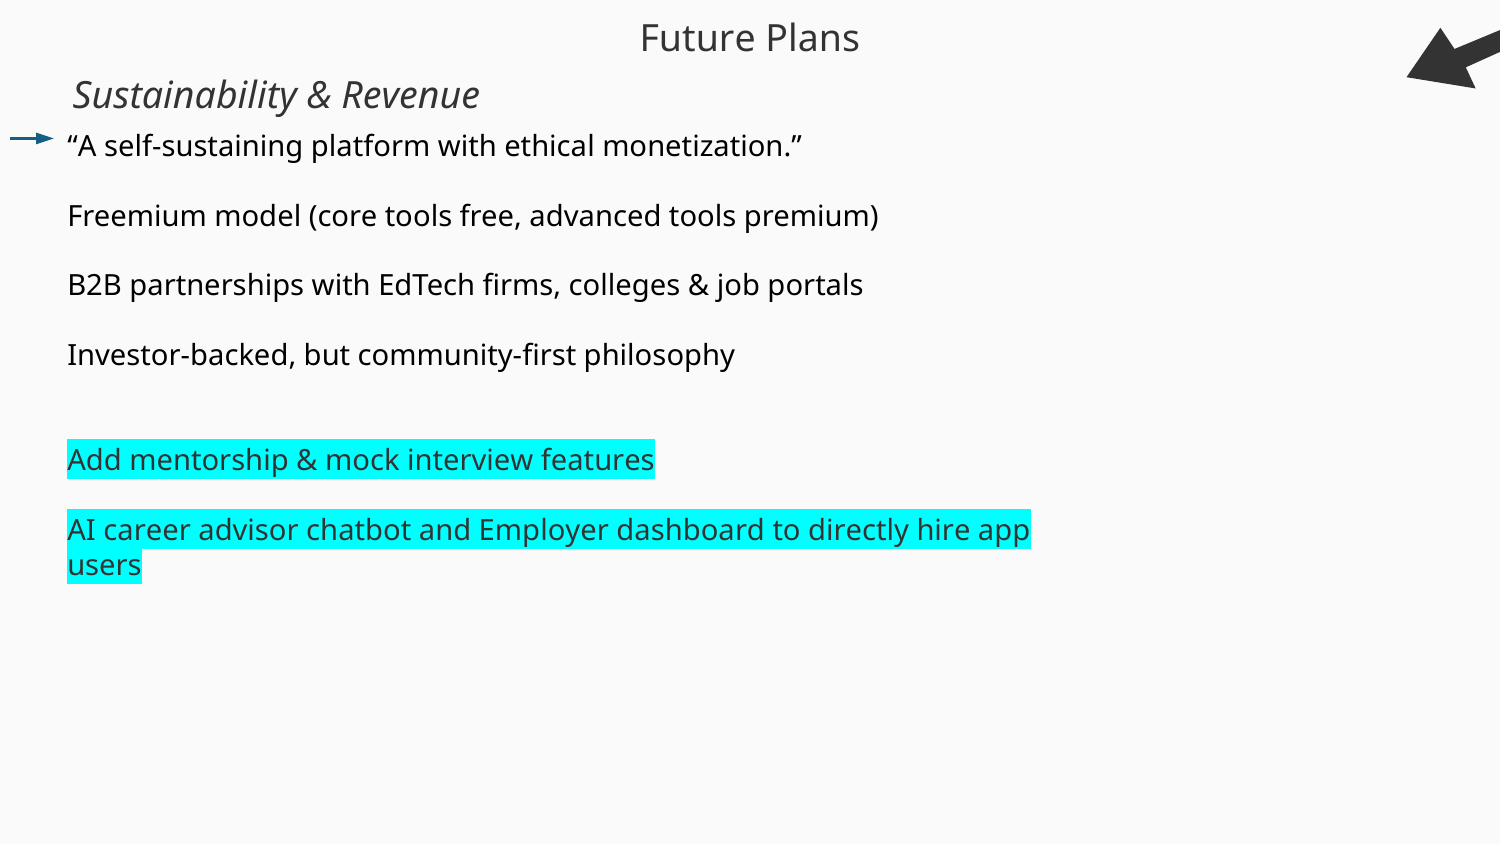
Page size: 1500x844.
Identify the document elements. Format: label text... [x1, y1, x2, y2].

text_box [1406, 27, 1500, 89]
text_box “A self-sustaining platform with ethical monetization.” Freemium model (core tools free, advanced tools premium) B2B partnerships with EdTech firms, colleges & job portals Investor-backed, but community-first philosophy Add mentorship & mock interview features AI career advisor chatbot and Employer dashboard to directly hire app users [52, 119, 1082, 781]
title Sustainability & Revenue [0, 61, 712, 139]
text_box Future Plans [319, 3, 1181, 82]
